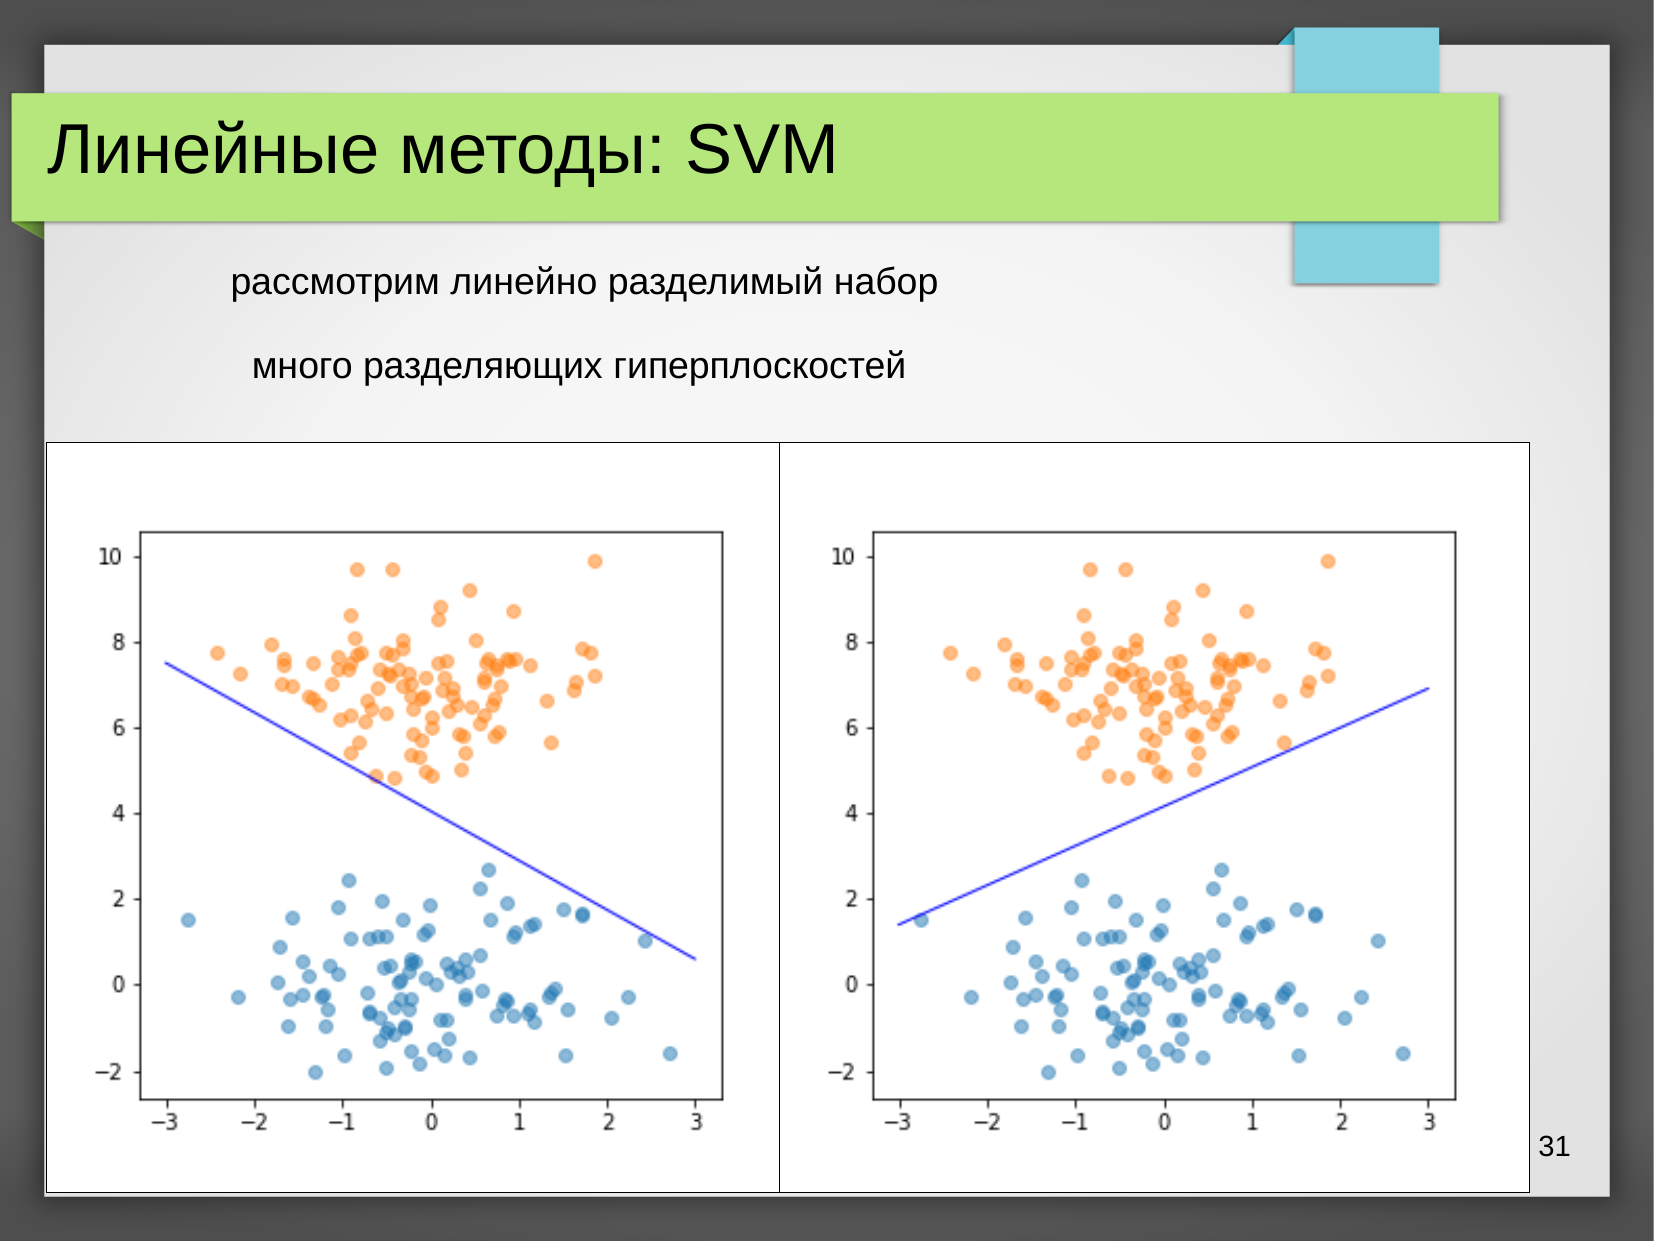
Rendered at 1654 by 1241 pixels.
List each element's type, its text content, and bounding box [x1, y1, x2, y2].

title Линейные методы: SVM [47, 109, 1501, 189]
picture [0, 0, 1654, 1241]
text_box рассмотрим линейно разделимый набор много разделяющих гиперплоскостей [94, 266, 1075, 380]
